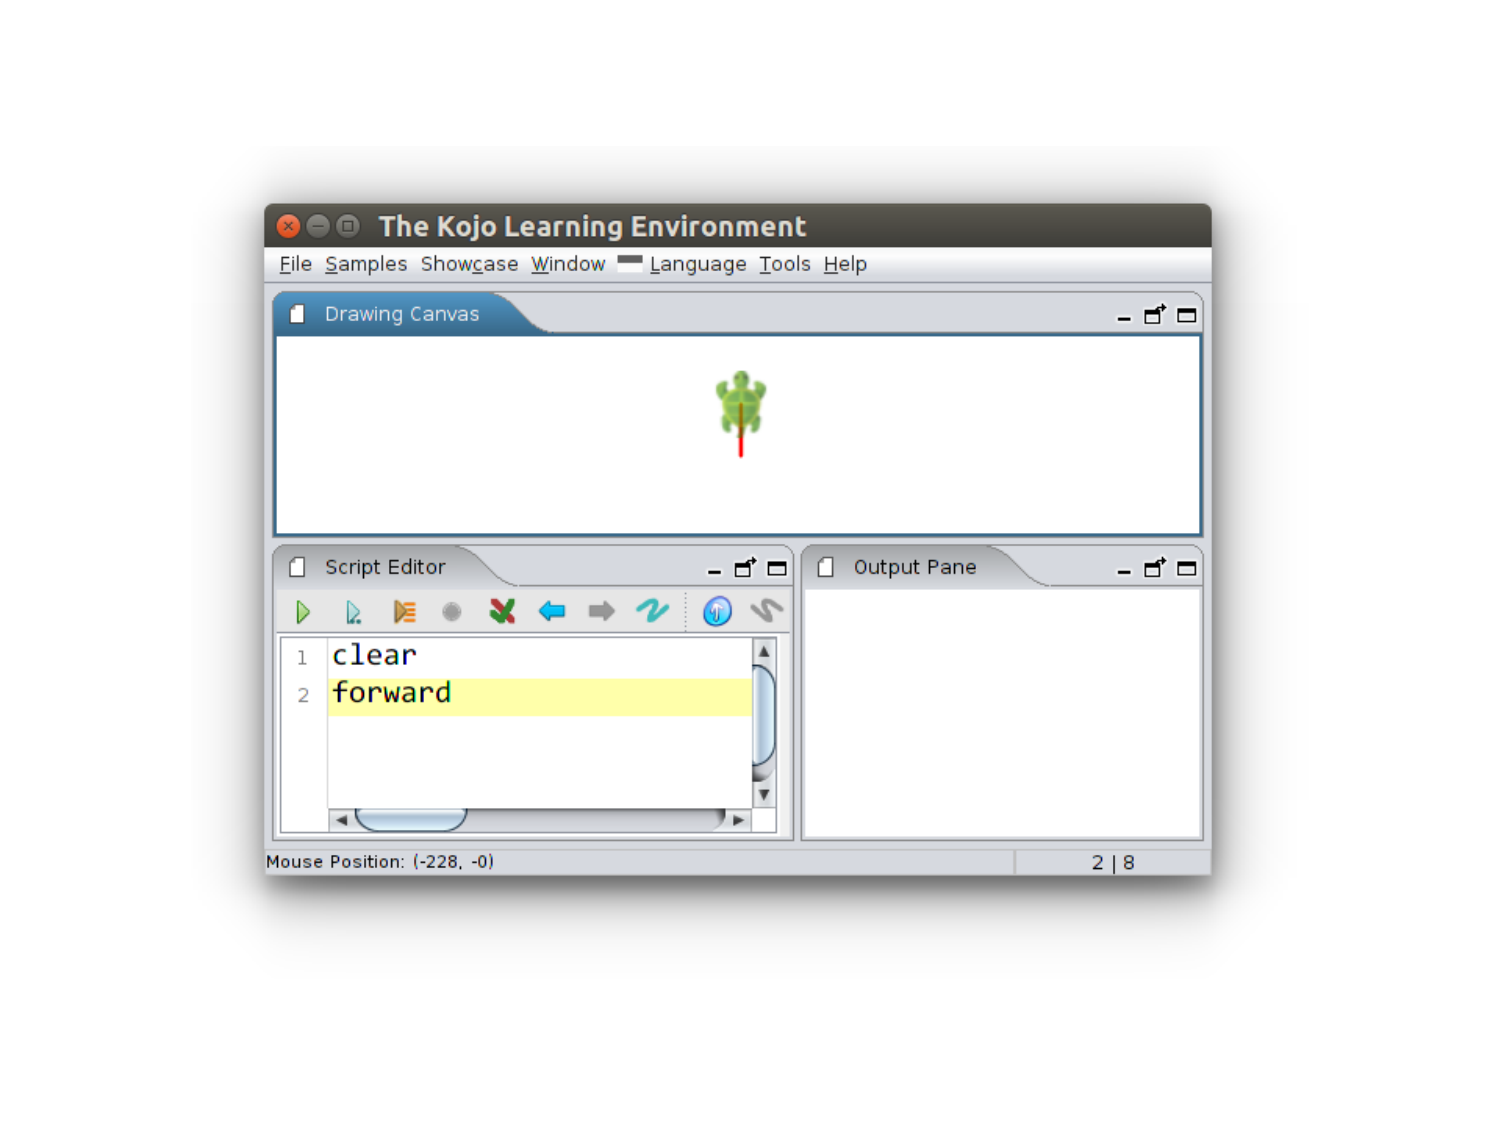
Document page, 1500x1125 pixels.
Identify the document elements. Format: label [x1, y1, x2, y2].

picture [191, 146, 1309, 979]
